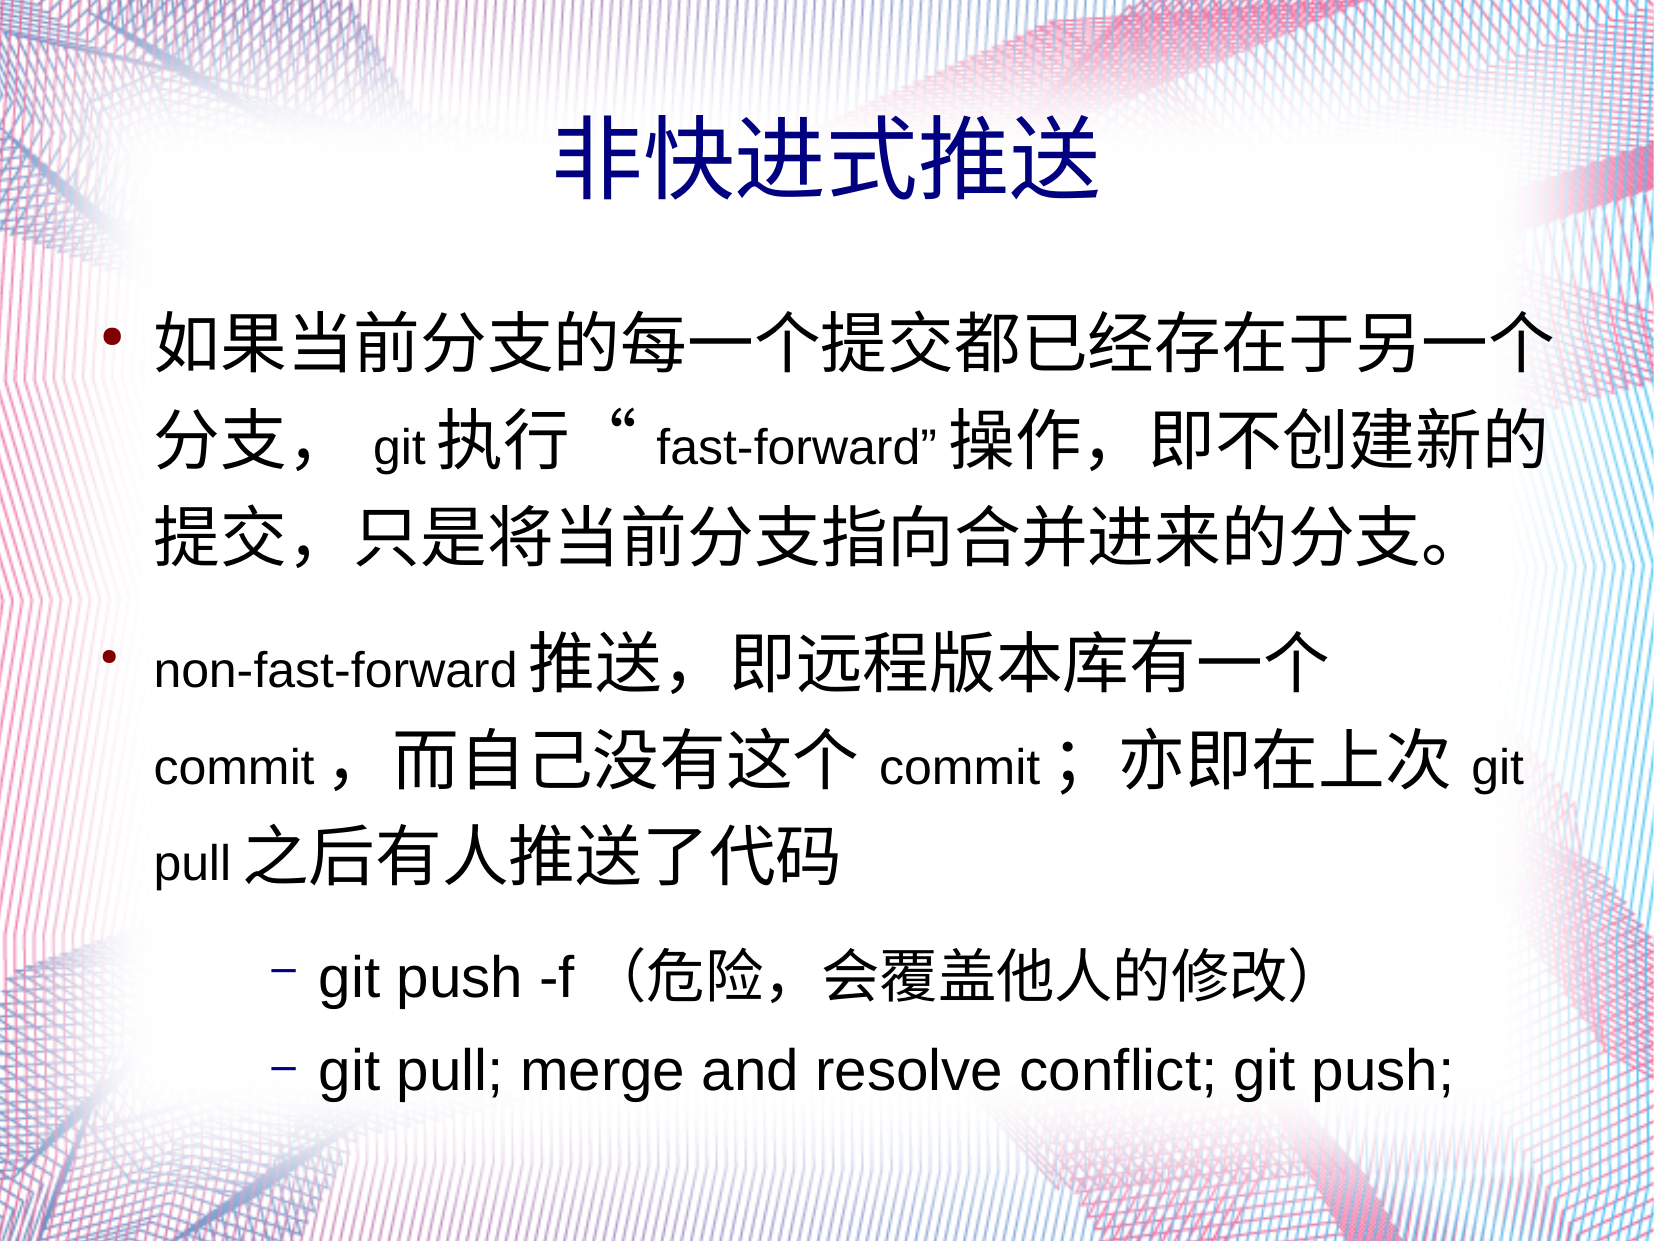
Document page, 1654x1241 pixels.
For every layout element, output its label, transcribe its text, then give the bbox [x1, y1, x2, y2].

title 非快进式推送 [82, 49, 1571, 257]
picture [0, 0, 1654, 1241]
list 如果当前分支的每一个提交都已经存在于另一个分支，git执行“fast-forward”操作，即不创建新的提交，只是将当前分支指向合并进来的分支。 non-fast-forward推送，即远程版本库有一个commit，而自己没有这个commit；亦即在上次git pull之后有人推送了代码 git push -f（危险，会覆盖他人的修改） git pull; merge and resolve conflict; git push; [82, 290, 1571, 1064]
